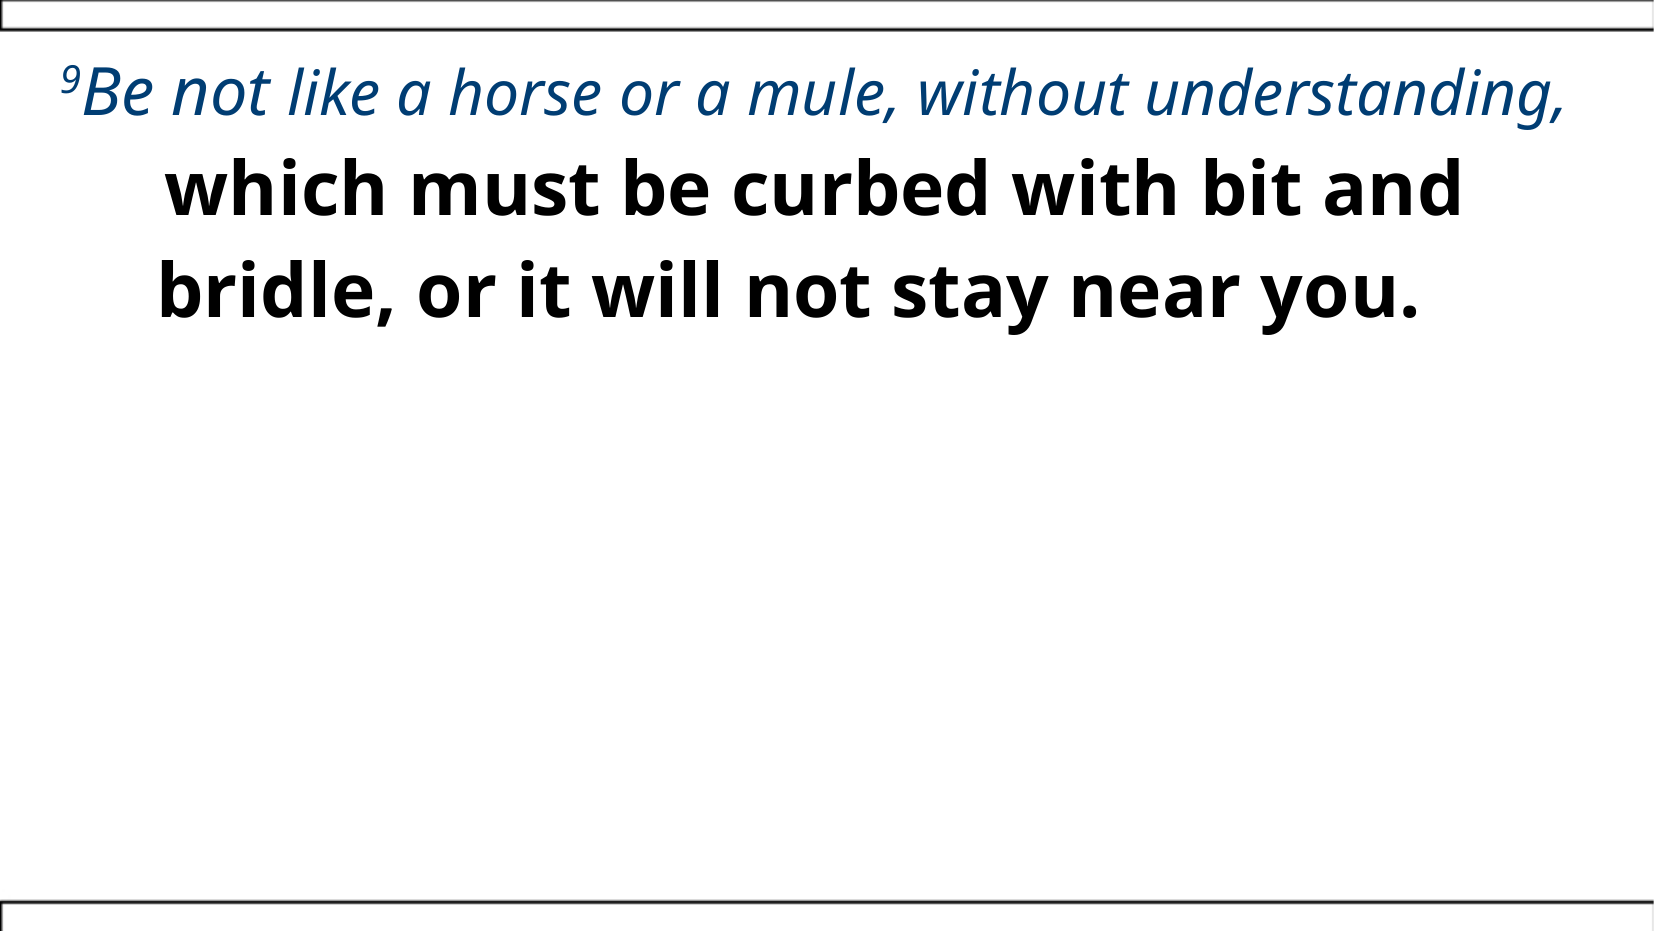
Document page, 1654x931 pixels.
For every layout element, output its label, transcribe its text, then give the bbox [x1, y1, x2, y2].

picture [0, 0, 1654, 931]
text_box 9Be not like a horse or a mule, without understanding, which must be curbed with bit and bridle, or it will not stay near you. [45, 36, 1606, 341]
